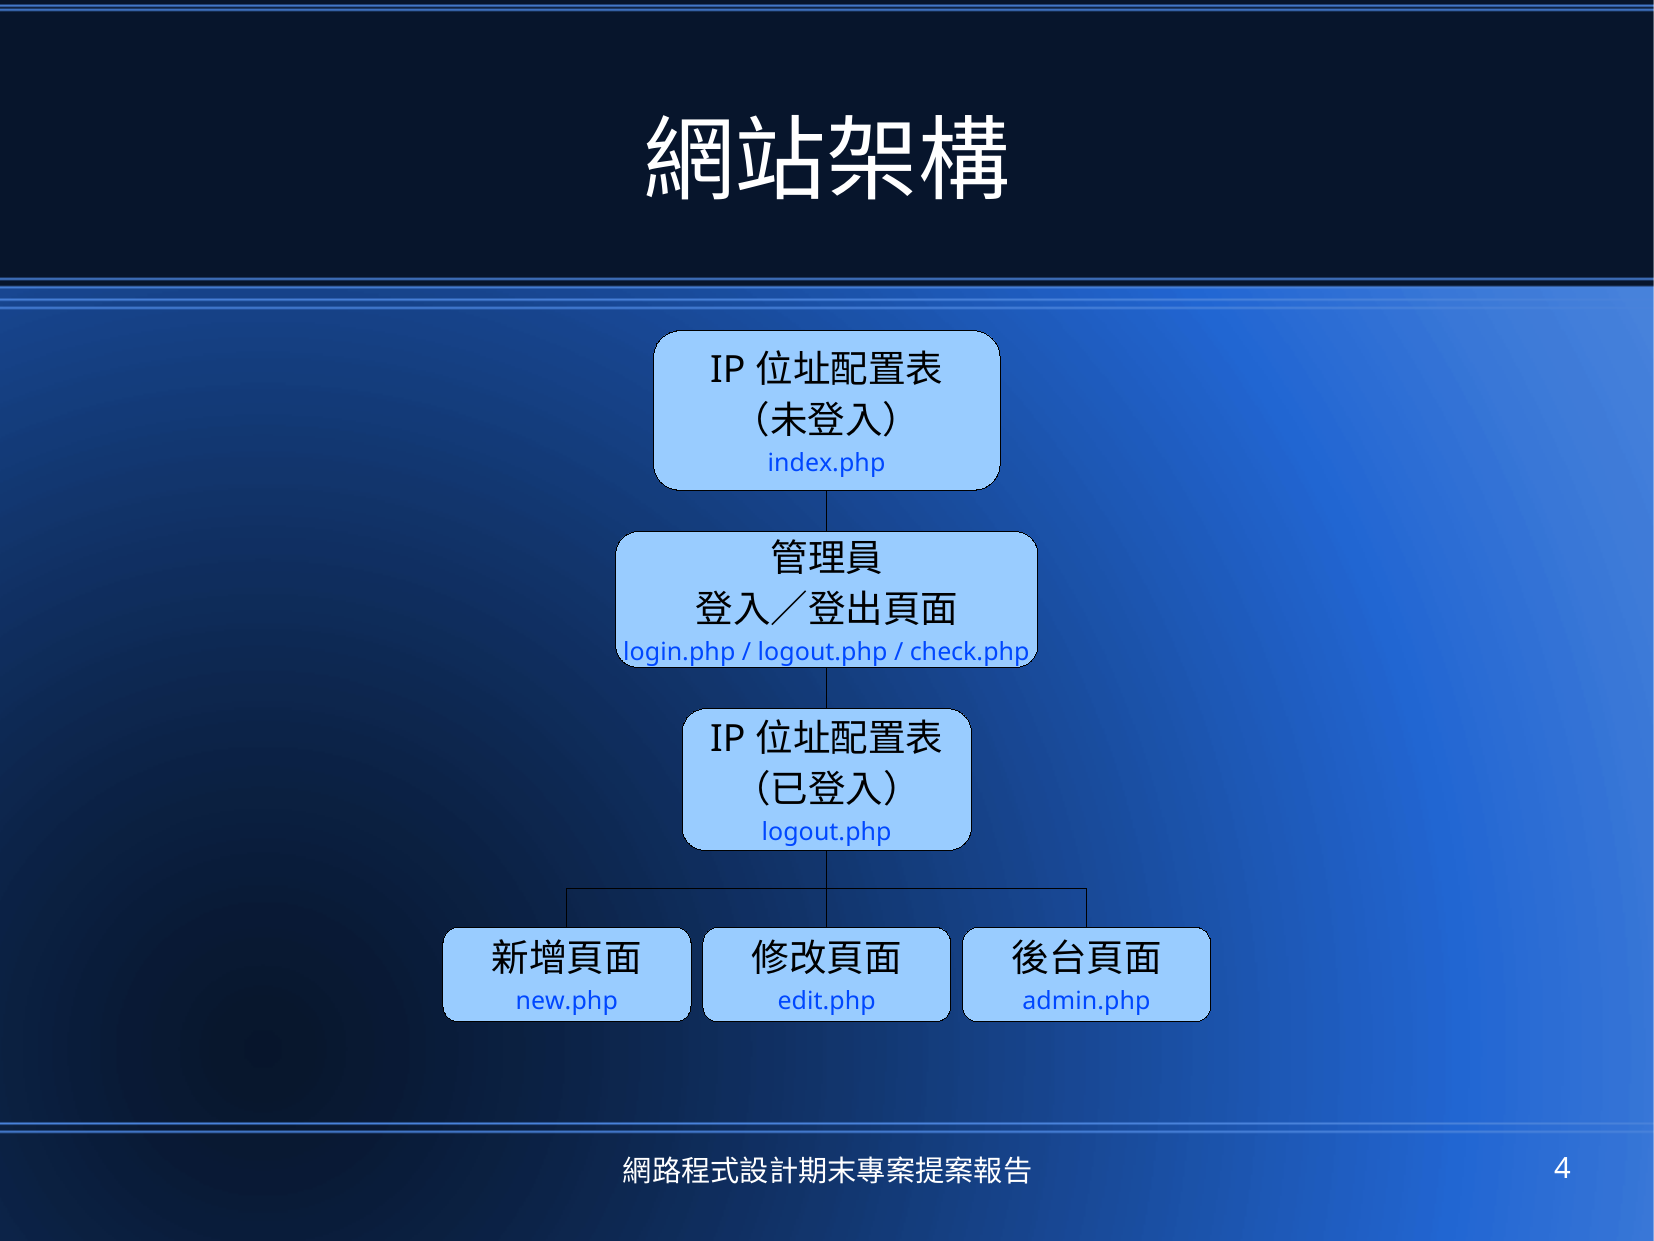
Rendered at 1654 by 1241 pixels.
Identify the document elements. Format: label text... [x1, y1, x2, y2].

text_box IP位址配置表 （已登入） logout.php [682, 708, 972, 851]
text_box 新增頁面 new.php [442, 927, 692, 1022]
text_box IP位址配置表 （未登入） index.php [653, 330, 1001, 491]
text_box 管理員 登入／登出頁面 login.php / logout.php / check.php [615, 531, 1038, 668]
title 網站架構 [82, 49, 1571, 257]
picture [0, 0, 1654, 1241]
text_box 後台頁面 admin.php [962, 927, 1211, 1022]
text_box 修改頁面 edit.php [702, 927, 951, 1022]
